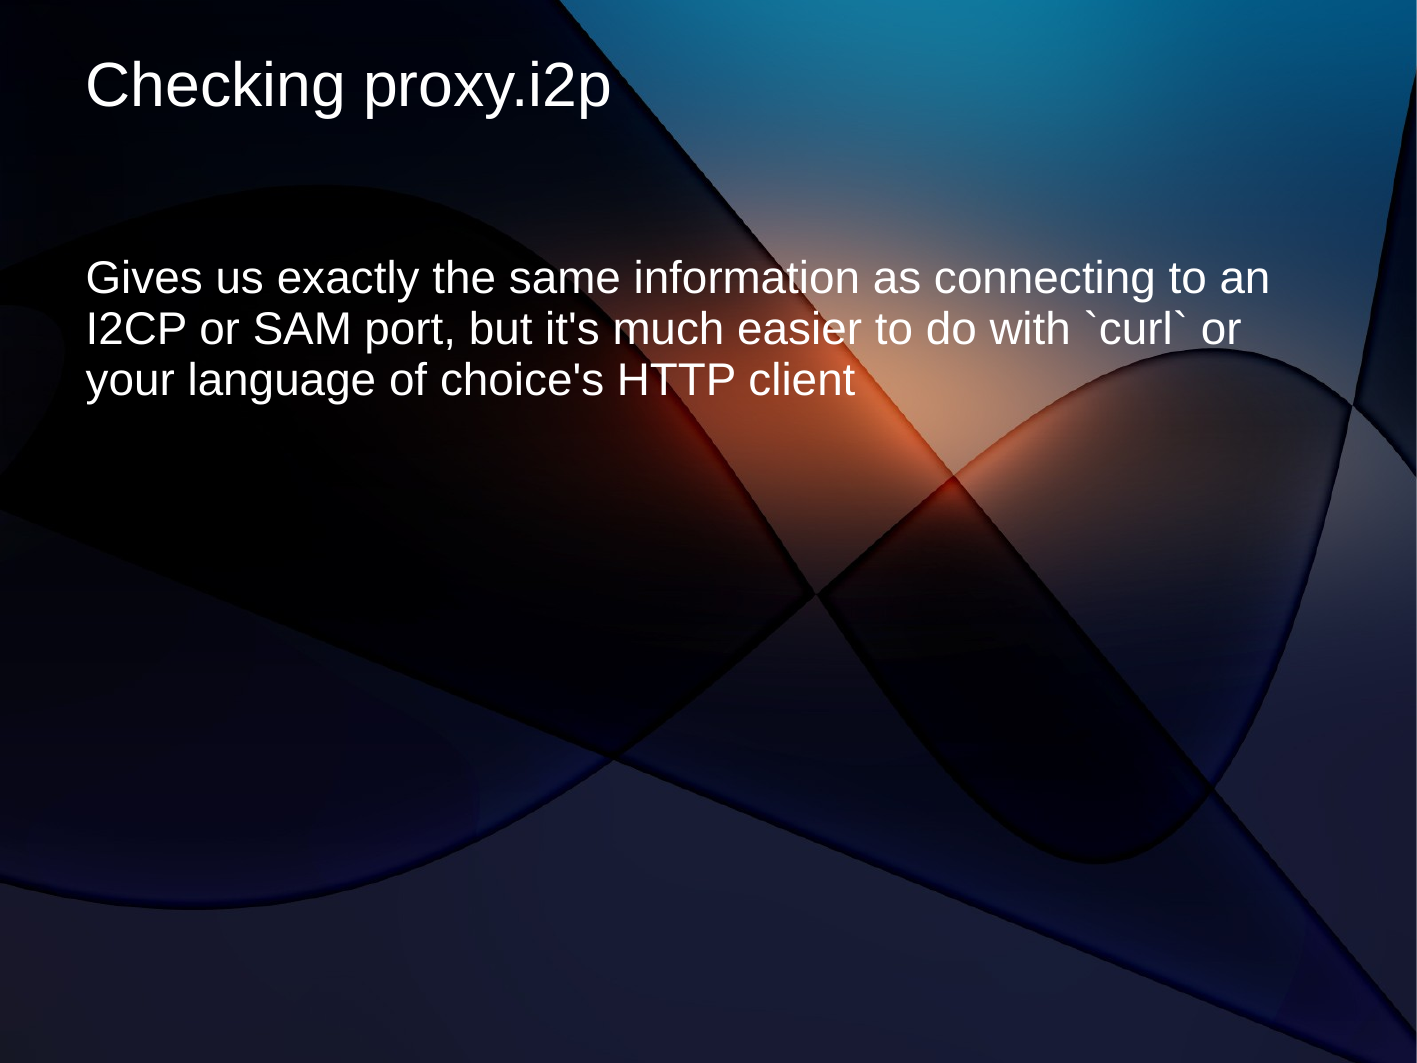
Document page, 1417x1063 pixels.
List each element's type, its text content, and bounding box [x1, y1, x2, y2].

title Checking proxy.i2p [70, 42, 1346, 213]
picture [0, 0, 1417, 1063]
picture [1093, 34, 1099, 42]
subtitle Gives us exactly the same information as connecting to an I2CP or SAM port, but it's much easier to do with `curl` or your language of choice's HTTP client [70, 244, 1346, 925]
